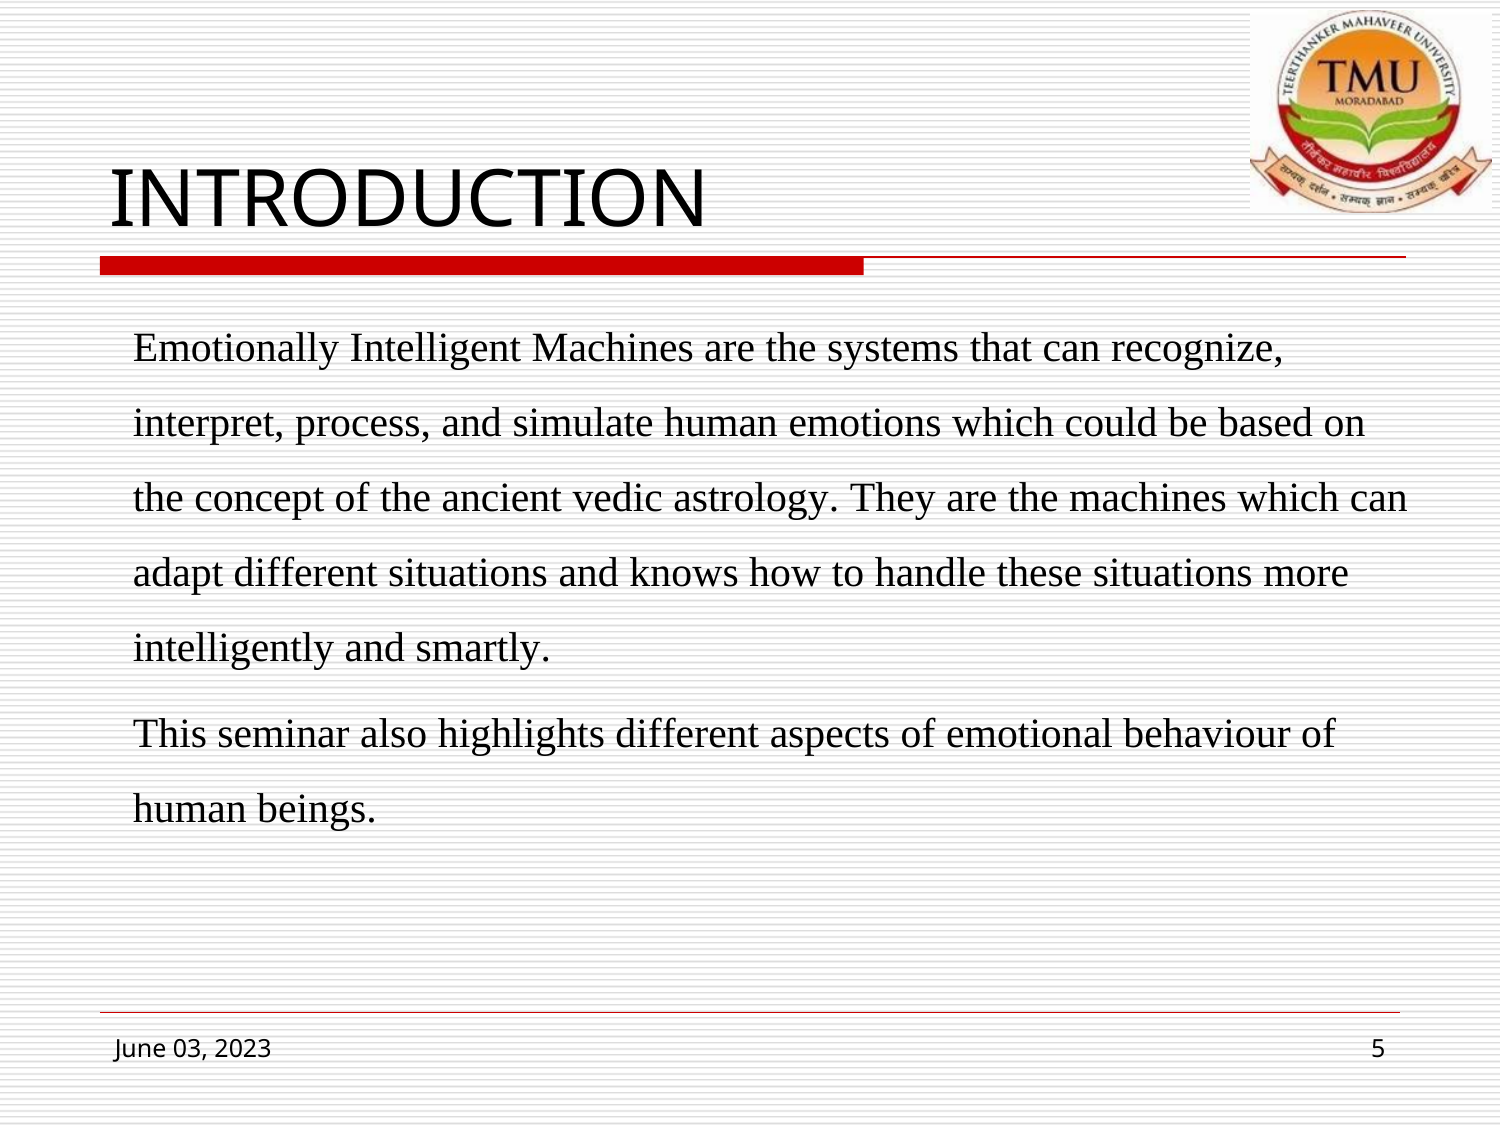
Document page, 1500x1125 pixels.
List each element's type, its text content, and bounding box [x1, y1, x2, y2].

text_box June 03, 2023 [99, 1024, 426, 1103]
text_box <number> [1074, 1024, 1401, 1103]
list Emotionally Intelligent Machines are the systems that can recognize, interpret, process, and simulate human emotions which could be based on the concept of the ancient vedic astrology. They are the machines which can adapt different situations and knows how to handle these situations more intelligently and smartly. This seminar also highlights different aspects of emotional behaviour of human beings. [117, 287, 1426, 1038]
title INTRODUCTION [94, 50, 1407, 250]
picture [0, 0, 1500, 1125]
